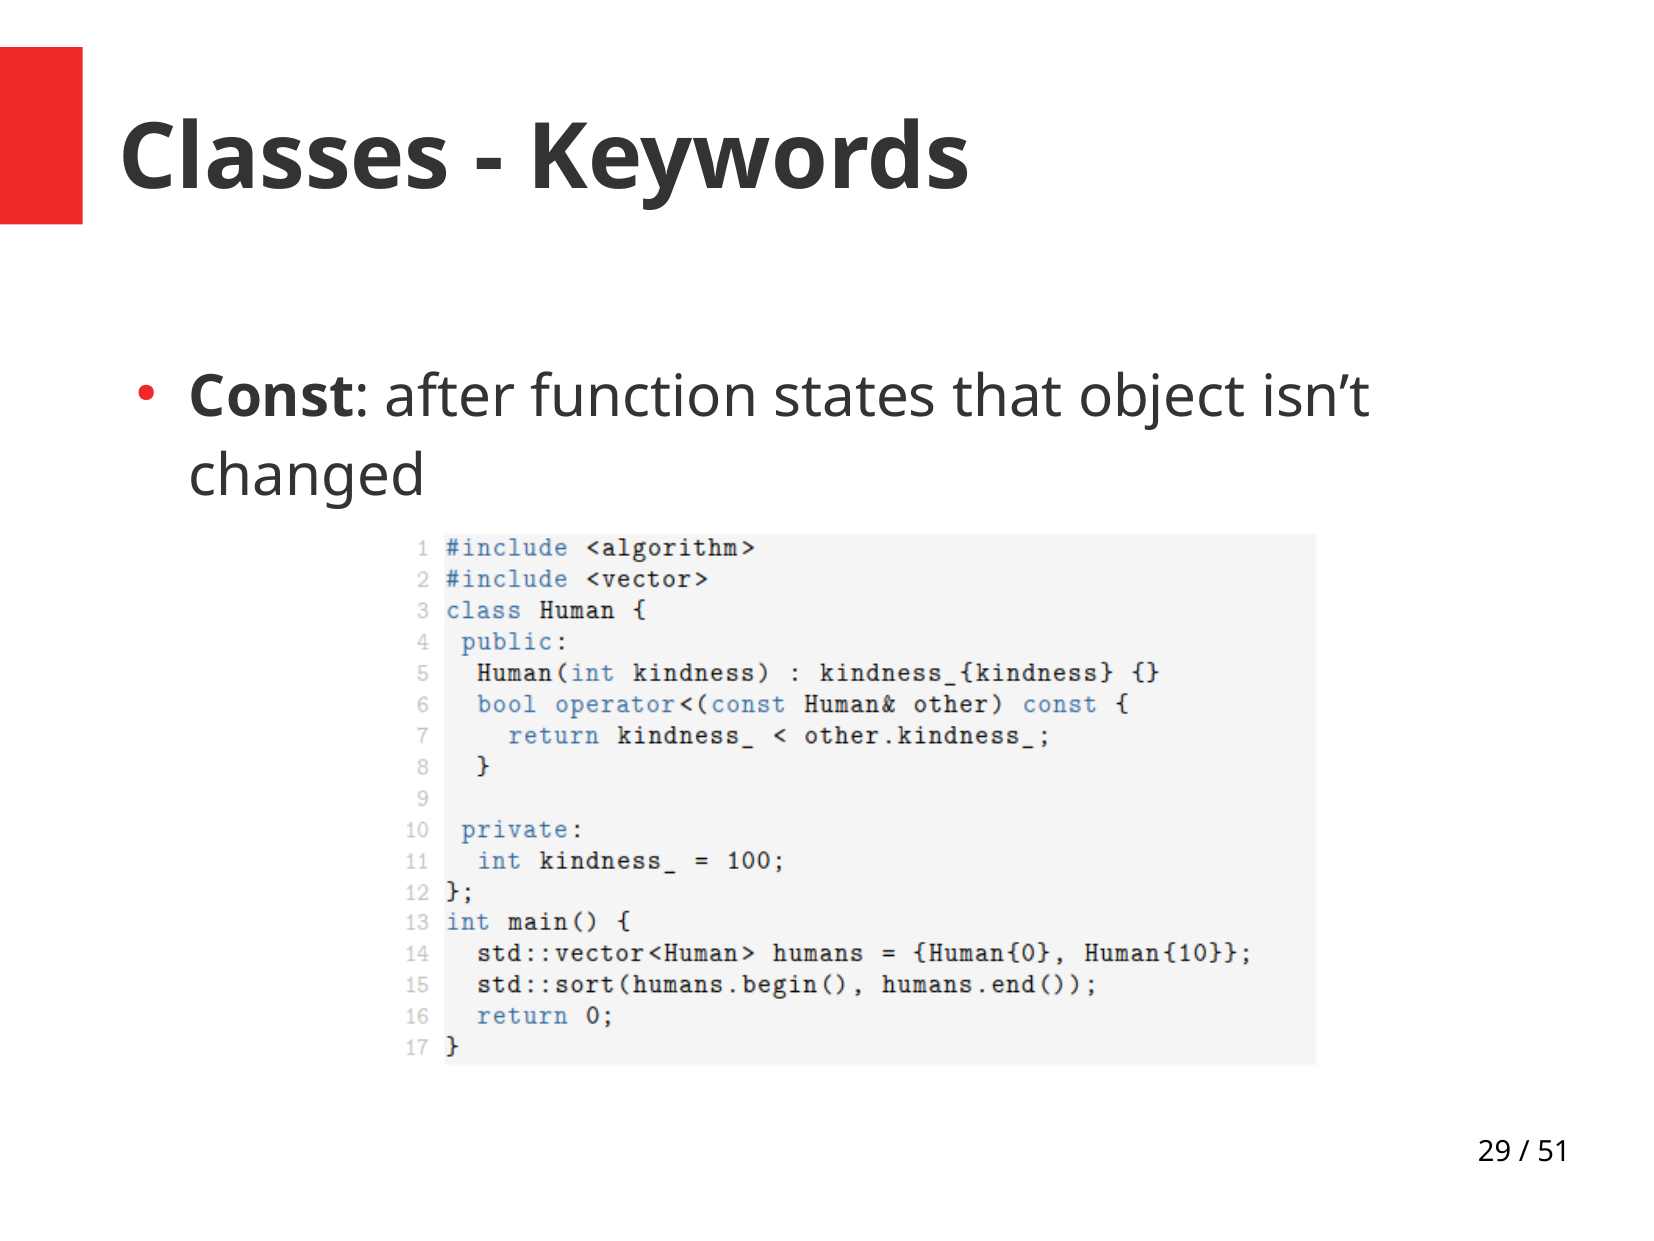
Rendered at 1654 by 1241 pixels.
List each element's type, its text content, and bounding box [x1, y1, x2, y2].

title Classes - Keywords [118, 49, 1571, 257]
list Const: after function states that object isn’t changed [118, 354, 1536, 1074]
picture [401, 523, 1325, 1074]
